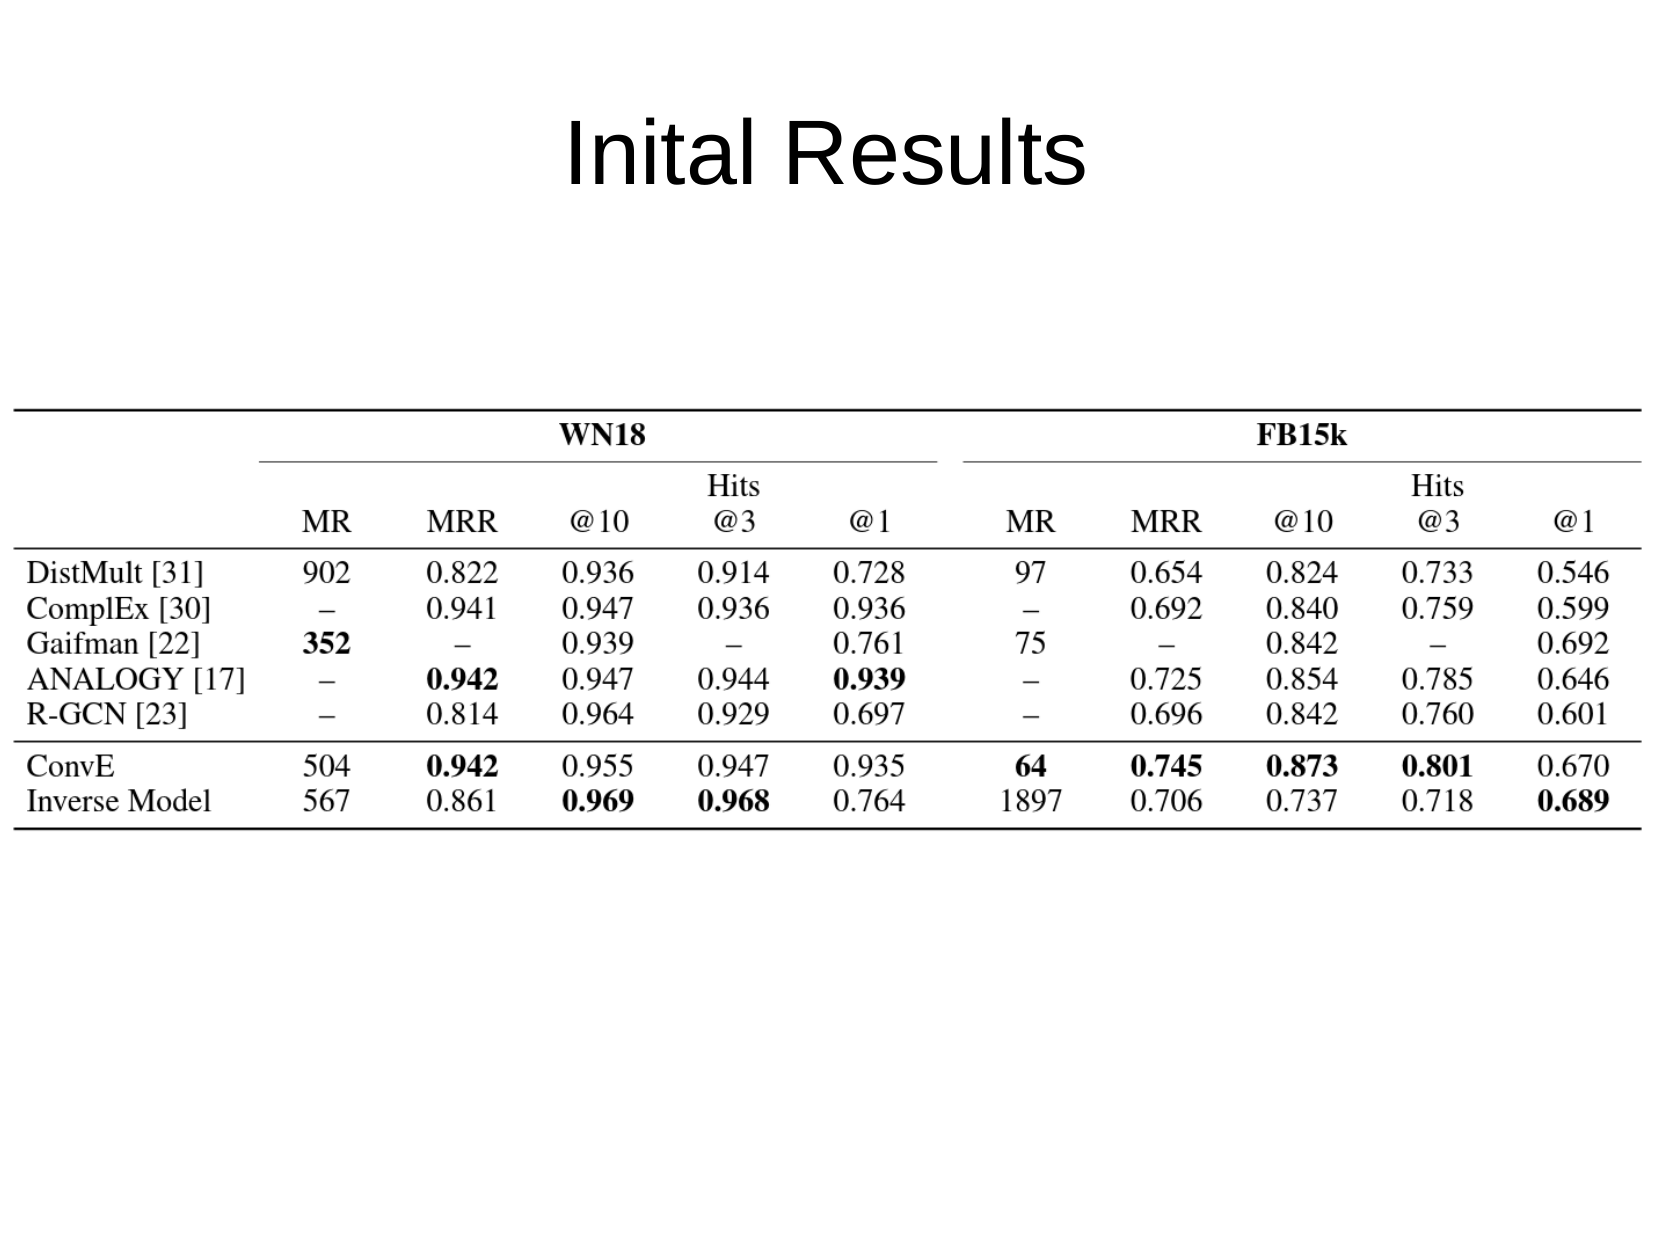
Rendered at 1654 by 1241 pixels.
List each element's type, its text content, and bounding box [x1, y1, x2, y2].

title Inital Results [82, 49, 1571, 257]
picture [4, 400, 1654, 845]
